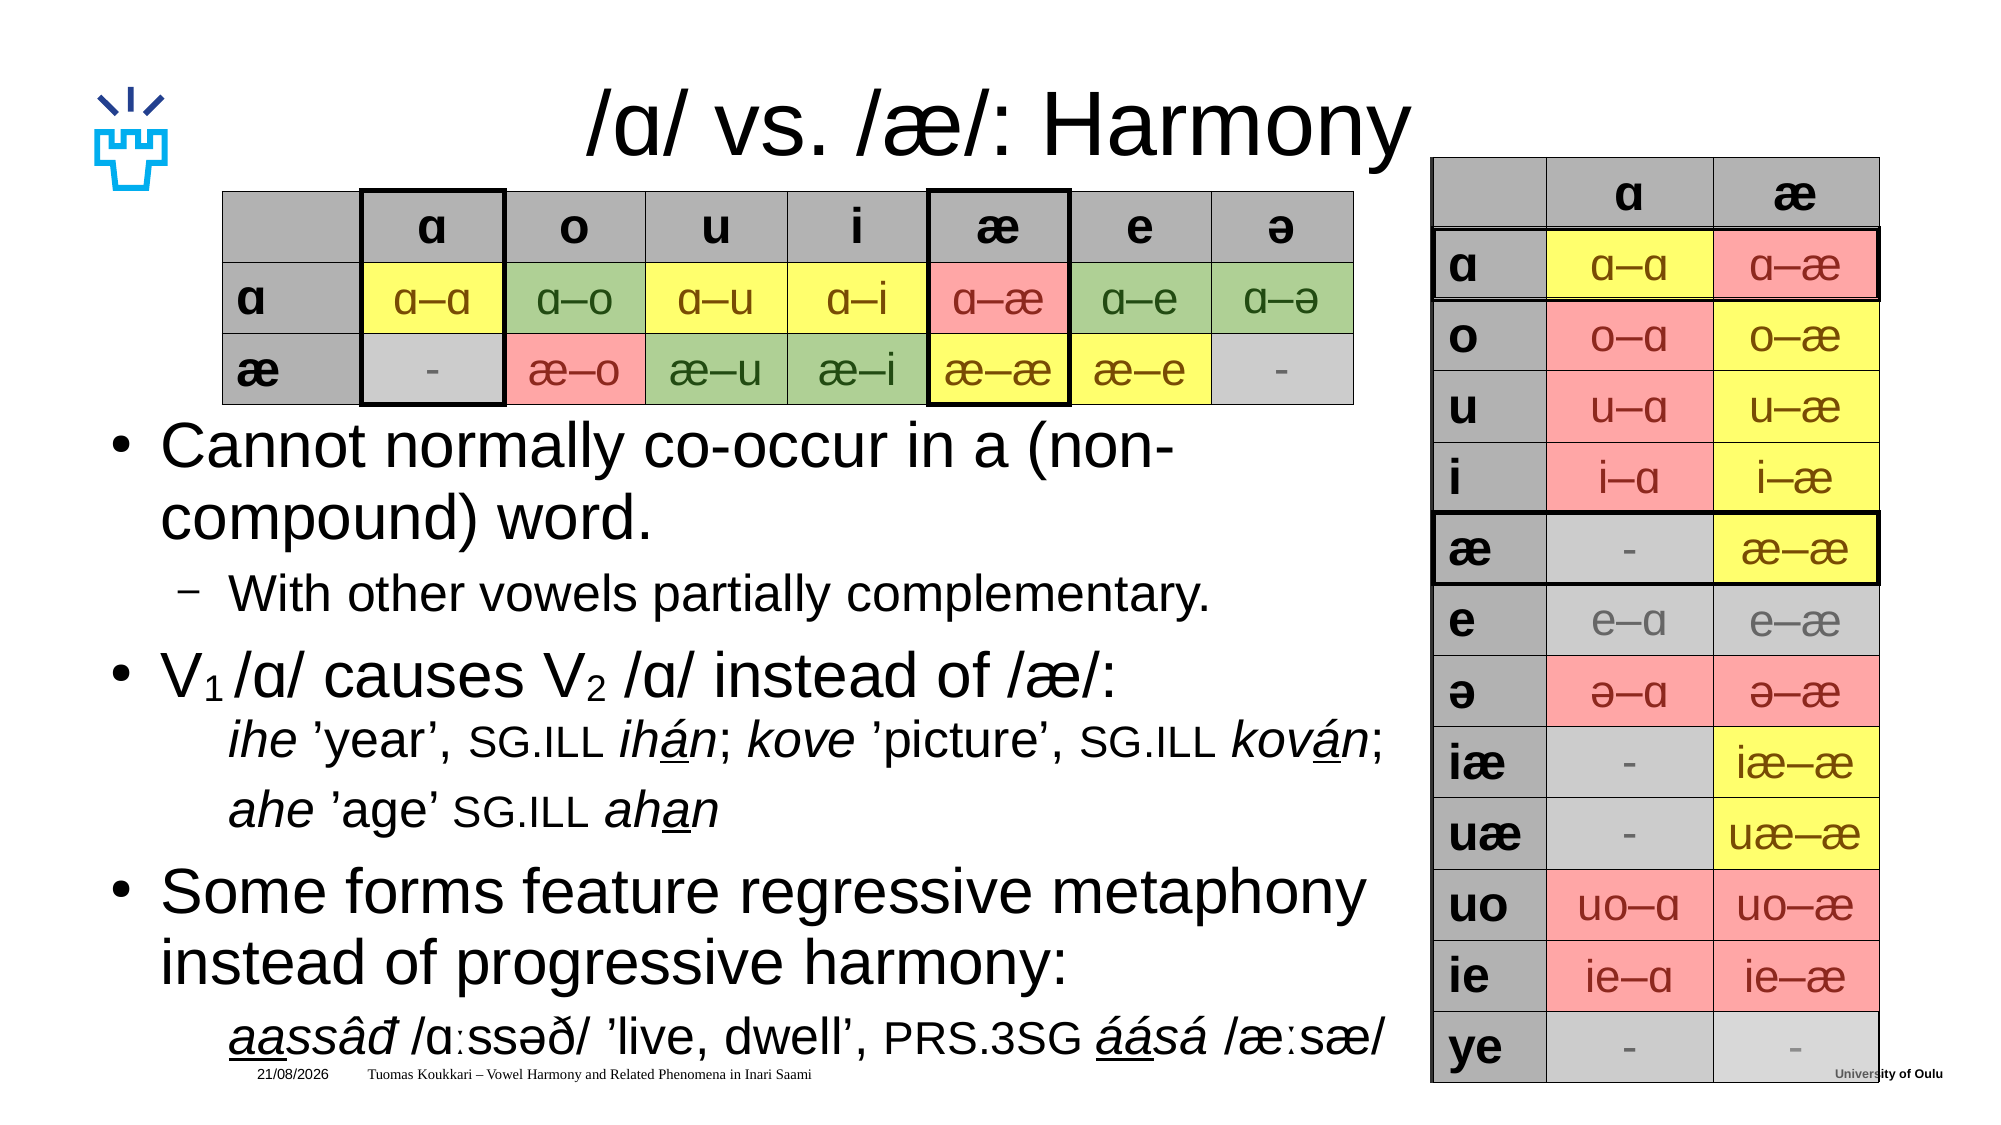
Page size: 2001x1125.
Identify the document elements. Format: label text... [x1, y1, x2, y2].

table_cell i [1434, 443, 1546, 510]
table_cell ɑ [1436, 231, 1546, 297]
table_header ɑ [1547, 158, 1713, 226]
table_cell æ [223, 334, 359, 404]
table_header ɑ [364, 193, 502, 262]
table_cell i–ɑ [1547, 443, 1713, 510]
table_header i [788, 192, 926, 262]
table_cell ɑ–u [646, 263, 787, 333]
table_cell ɑ–æ [931, 263, 1067, 333]
table_cell ə–ɑ [1547, 656, 1713, 726]
table_cell æ [1436, 515, 1546, 582]
table_cell æ–æ [1714, 515, 1876, 582]
table_cell - [1547, 1012, 1713, 1082]
table_cell ɑ–æ [1714, 231, 1876, 297]
table_header æ [931, 193, 1067, 262]
table_header [1434, 158, 1546, 226]
table_cell ie [1434, 941, 1546, 1011]
table_cell ə–æ [1714, 656, 1879, 726]
table_cell uæ–æ [1714, 798, 1879, 869]
table_cell uo [1434, 870, 1546, 940]
title /ɑ/ vs. /æ/: Harmony [100, 29, 1900, 218]
table_cell ye [1434, 1012, 1546, 1082]
table_cell ie–ɑ [1547, 941, 1713, 1011]
table_cell æ–i [788, 334, 926, 404]
table_cell iæ [1434, 727, 1546, 797]
table_cell ə [1434, 656, 1546, 726]
table_header [223, 192, 359, 262]
table_cell - [1547, 727, 1713, 797]
table_cell - [1547, 515, 1713, 582]
table_cell u–æ [1714, 371, 1879, 442]
table_header æ [1714, 158, 1879, 226]
table_cell ɑ–o [507, 263, 645, 333]
table_cell - [364, 334, 502, 402]
table_cell ɑ–e [1072, 263, 1211, 333]
table_header ə [1212, 192, 1353, 262]
table_cell iæ–æ [1714, 727, 1879, 797]
table_cell o–ɑ [1547, 302, 1713, 370]
table_cell ie–æ [1714, 941, 1879, 1011]
table_cell e [1434, 586, 1546, 655]
table_header e [1072, 192, 1211, 262]
table_cell e–æ [1714, 586, 1879, 655]
table_cell ɑ–ɑ [1547, 231, 1713, 297]
table_cell - [1212, 334, 1353, 404]
table_cell o–æ [1714, 302, 1879, 370]
table_cell uo–æ [1714, 870, 1879, 940]
table_cell u [1434, 371, 1546, 442]
table_header u [646, 192, 787, 262]
table_cell o [1434, 302, 1546, 370]
table_cell ɑ–ɑ [364, 263, 502, 333]
table_cell e–ɑ [1547, 586, 1713, 655]
table_cell ɑ–i [788, 263, 926, 333]
table_header o [507, 192, 645, 262]
list Cannot normally co-occur in a (non-compound) word. With other vowels partially complementary. V1 /ɑ/ causes V2 /ɑ/ instead of /æ/: ihe ’year’, SG.ILL ihán; kove ’picture’, SG.ILL kován; ahe ’age’ SG.ILL ahan Some forms feature regressive metaphony instead of progressive harmony: aassâđ /ɑːssəð/ ’live, dwell’, PRS.3SG áásá /æːsæ/ [92, 409, 1392, 1122]
table_cell uæ [1434, 798, 1546, 869]
table_cell ɑ [223, 263, 359, 333]
table_cell i–æ [1714, 443, 1879, 510]
table_cell æ–o [507, 334, 645, 404]
table_cell uo–ɑ [1547, 870, 1713, 940]
table_cell u–ɑ [1547, 371, 1713, 442]
text_box [1713, 1011, 1879, 1083]
table_cell æ–e [1072, 334, 1211, 404]
table_cell æ–æ [931, 334, 1067, 402]
table_cell - [1547, 798, 1713, 869]
table_cell ɑ–ə [1212, 263, 1353, 333]
table_cell æ–u [646, 334, 787, 404]
